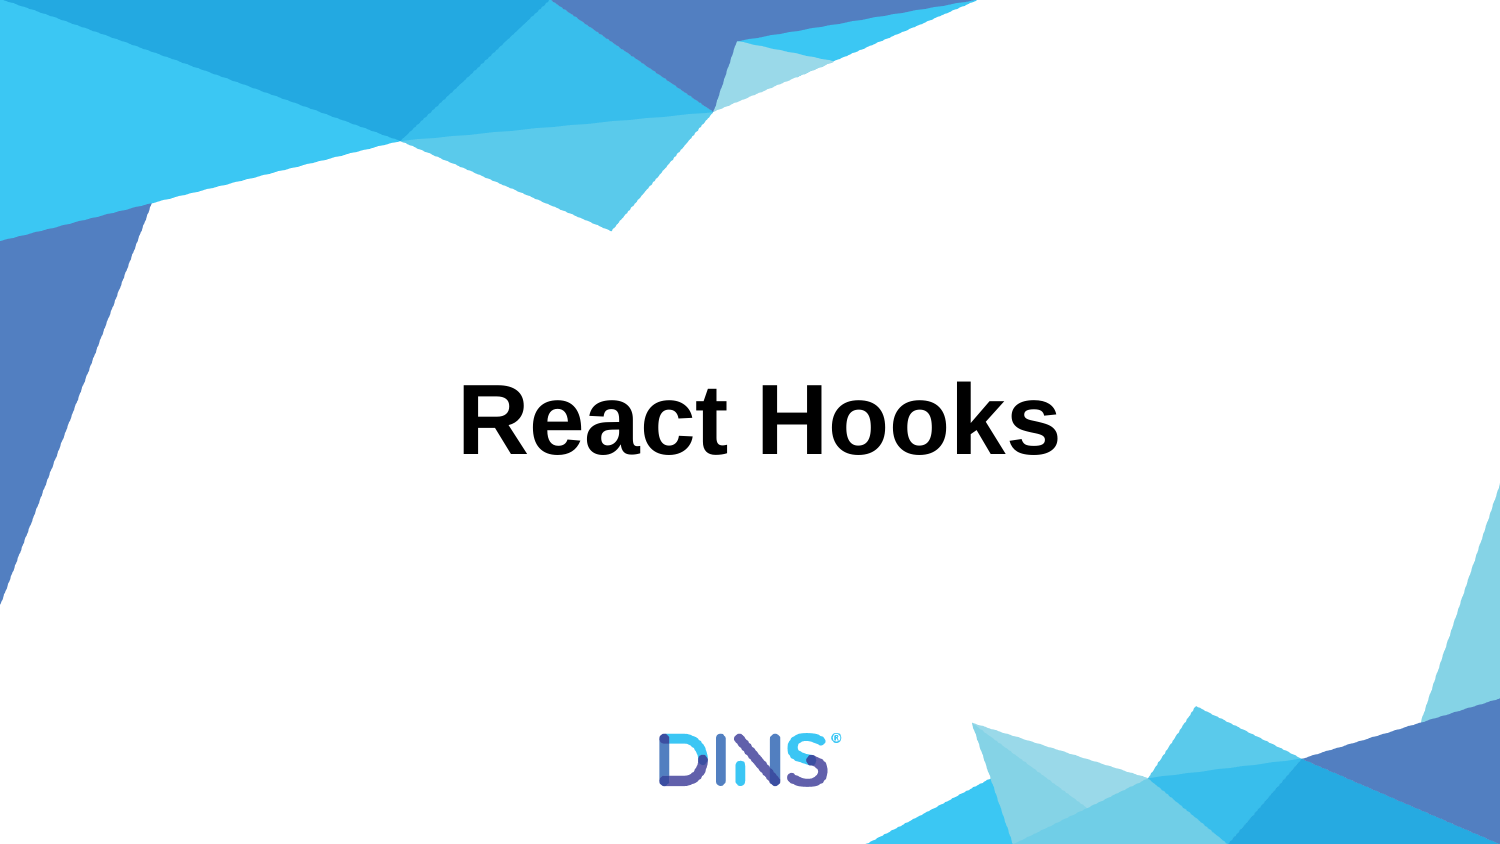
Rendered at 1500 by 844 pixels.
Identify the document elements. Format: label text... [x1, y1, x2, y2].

picture [0, 0, 1500, 844]
text_box React Hooks [442, 309, 1204, 519]
